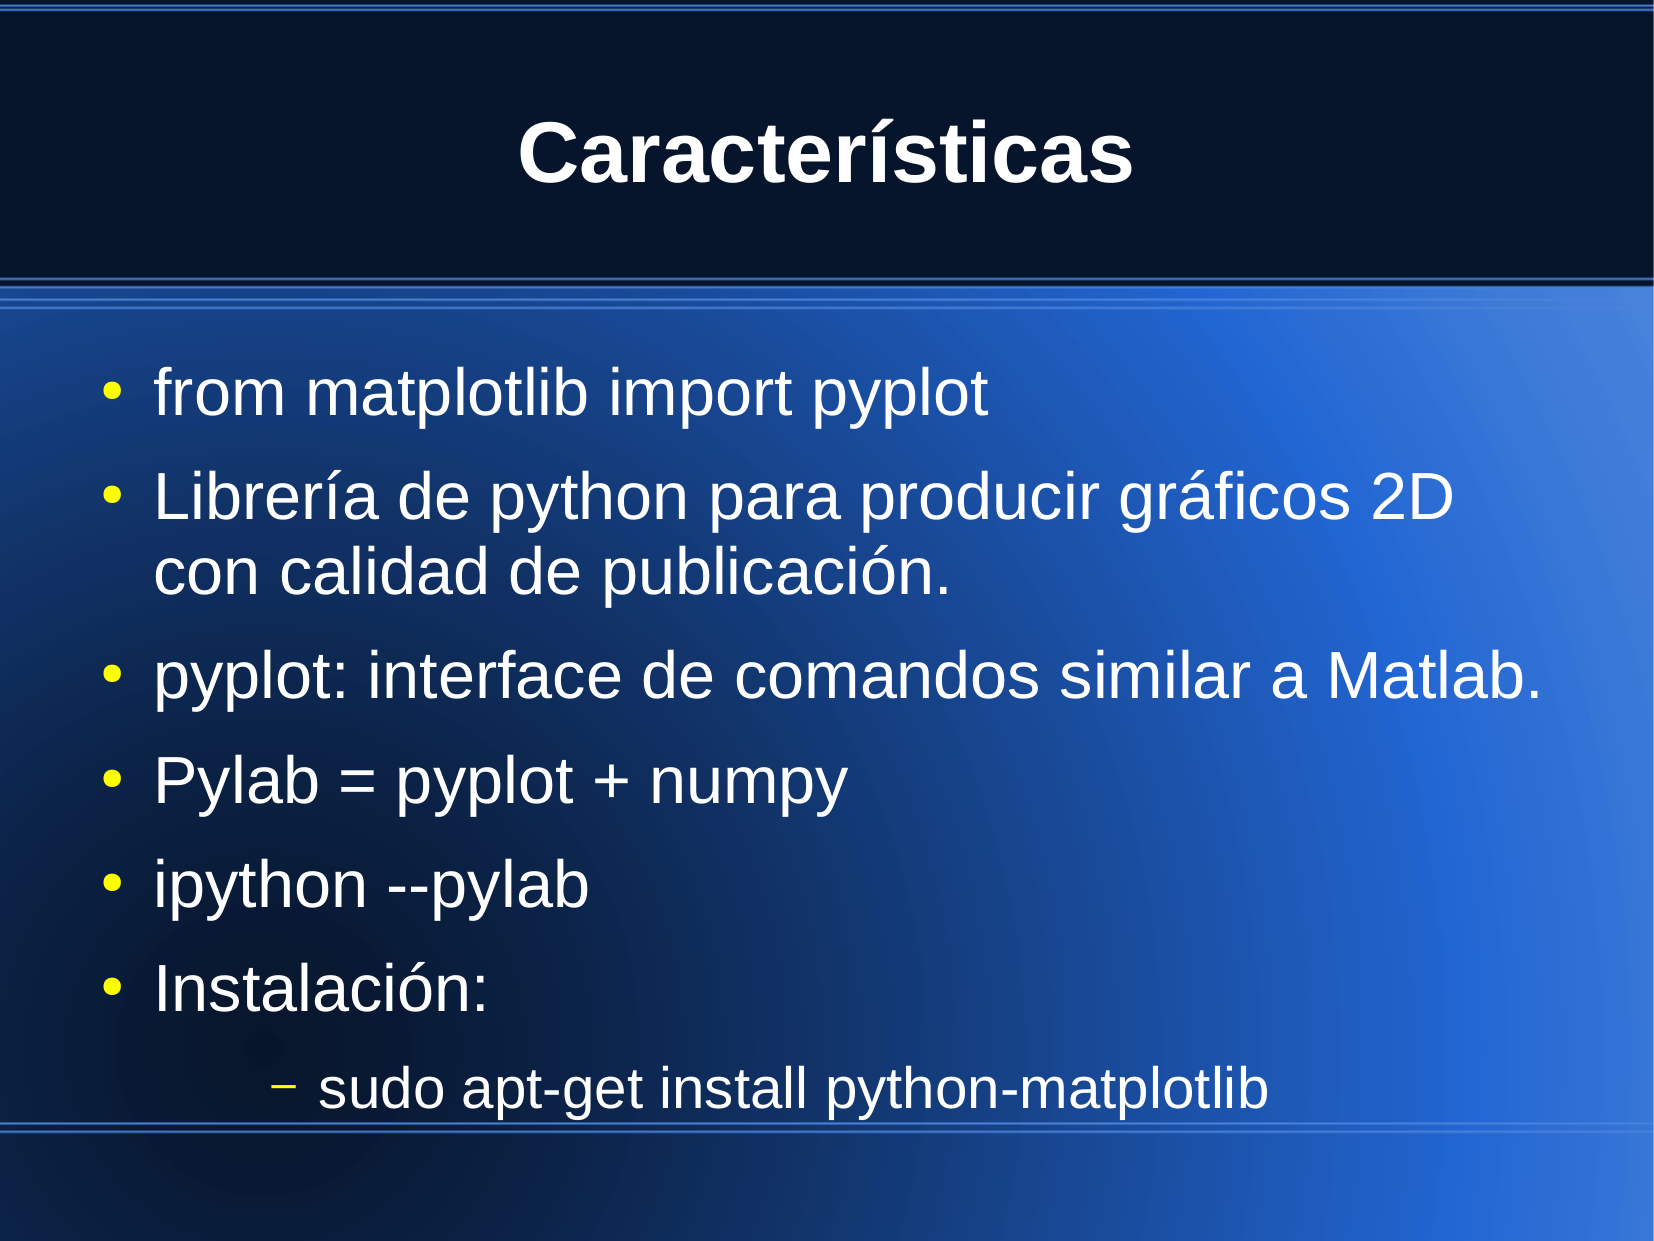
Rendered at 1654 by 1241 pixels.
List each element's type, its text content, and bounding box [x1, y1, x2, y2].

title Características [82, 49, 1571, 257]
picture [0, 0, 1654, 1241]
list from matplotlib import pyplot Librería de python para producir gráficos 2D con calidad de publicación. pyplot: interface de comandos similar a Matlab. Pylab = pyplot + numpy ipython --pylab Instalación: sudo apt-get install python-matplotlib [82, 355, 1571, 1220]
